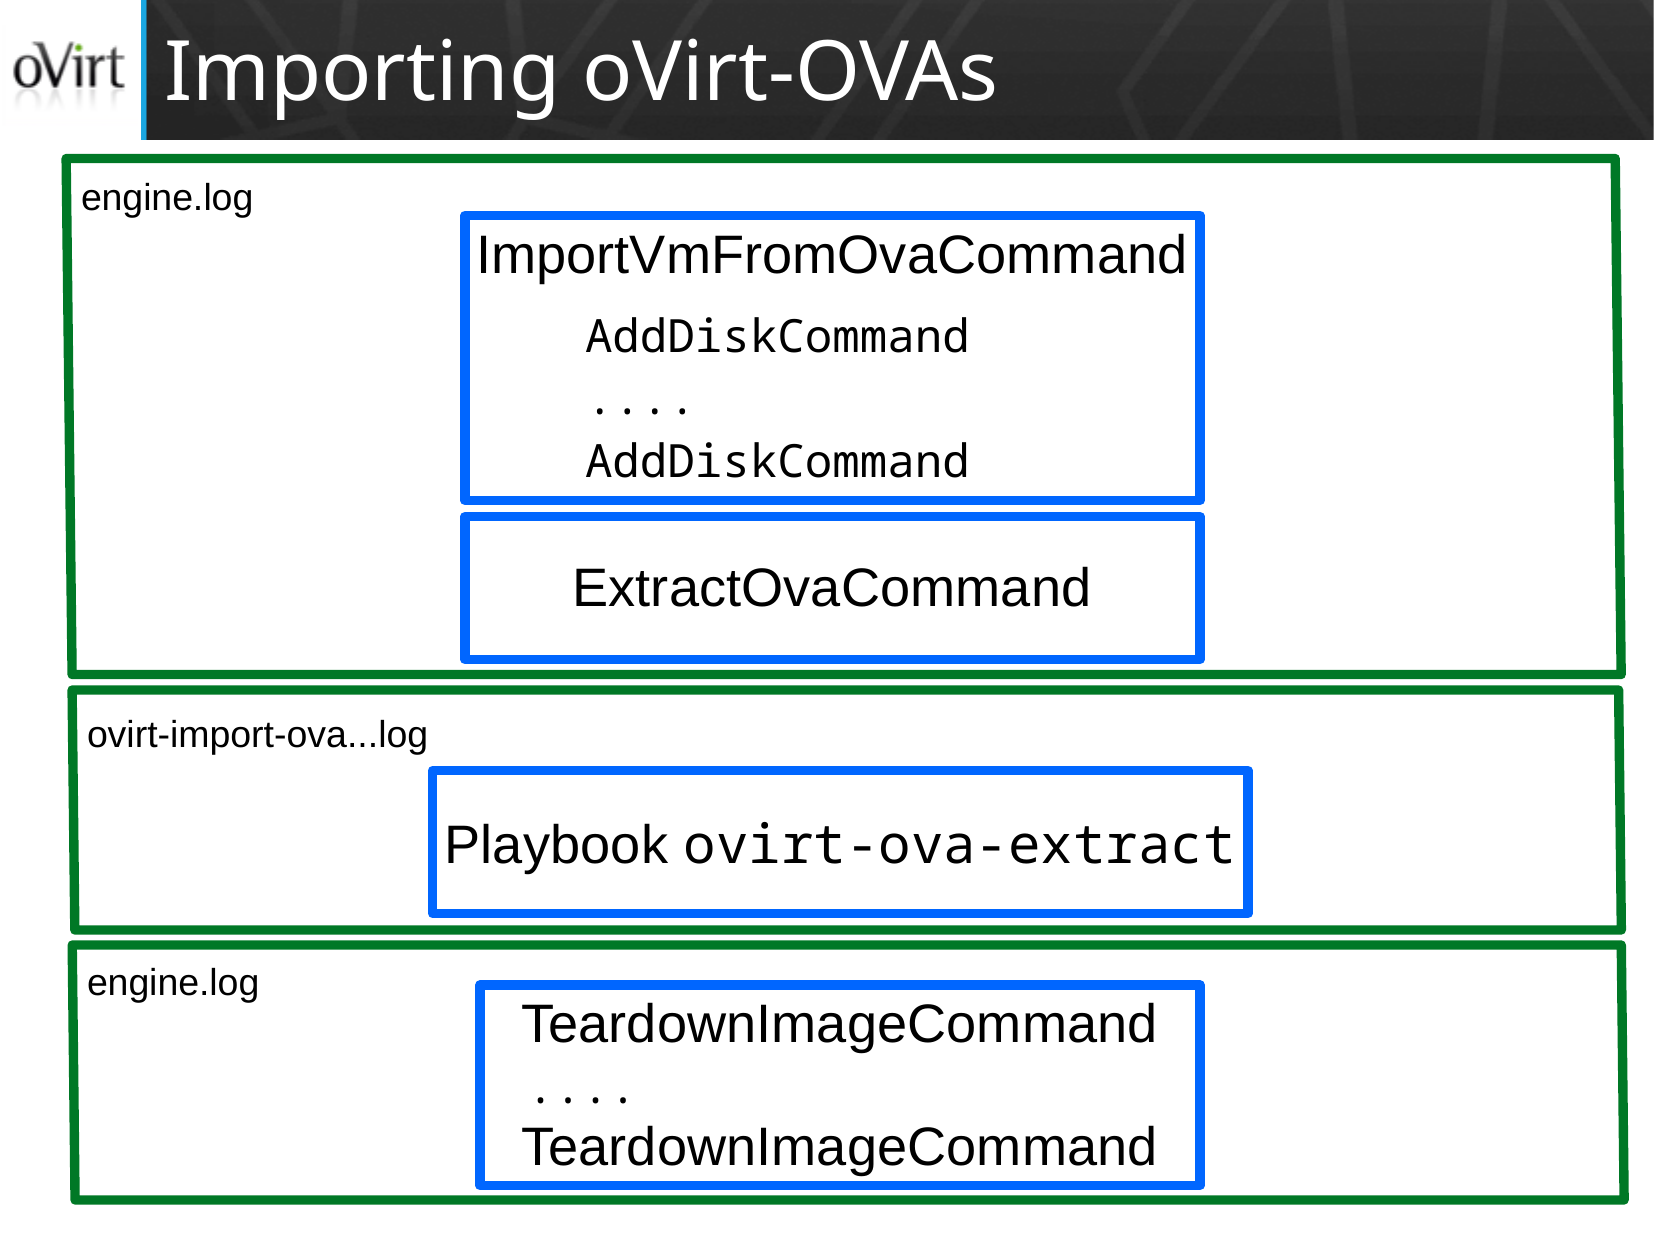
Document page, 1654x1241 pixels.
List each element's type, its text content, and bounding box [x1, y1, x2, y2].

picture [0, 0, 1654, 140]
text_box ExtractOvaCommand [465, 516, 1201, 660]
text_box TeardownImageCommand .... TeardownImageCommand [480, 985, 1201, 1186]
title Importing oVirt-OVAs [164, 18, 1653, 119]
text_box engine.log [66, 169, 286, 255]
text_box ImportVmFromOvaCommand AddDiskCommand .... AddDiskCommand [465, 215, 1201, 501]
text_box Playbook ovirt-ova-extract [432, 770, 1249, 914]
text_box ovirt-import-ova...log [72, 706, 466, 792]
text_box engine.log [72, 954, 291, 1040]
